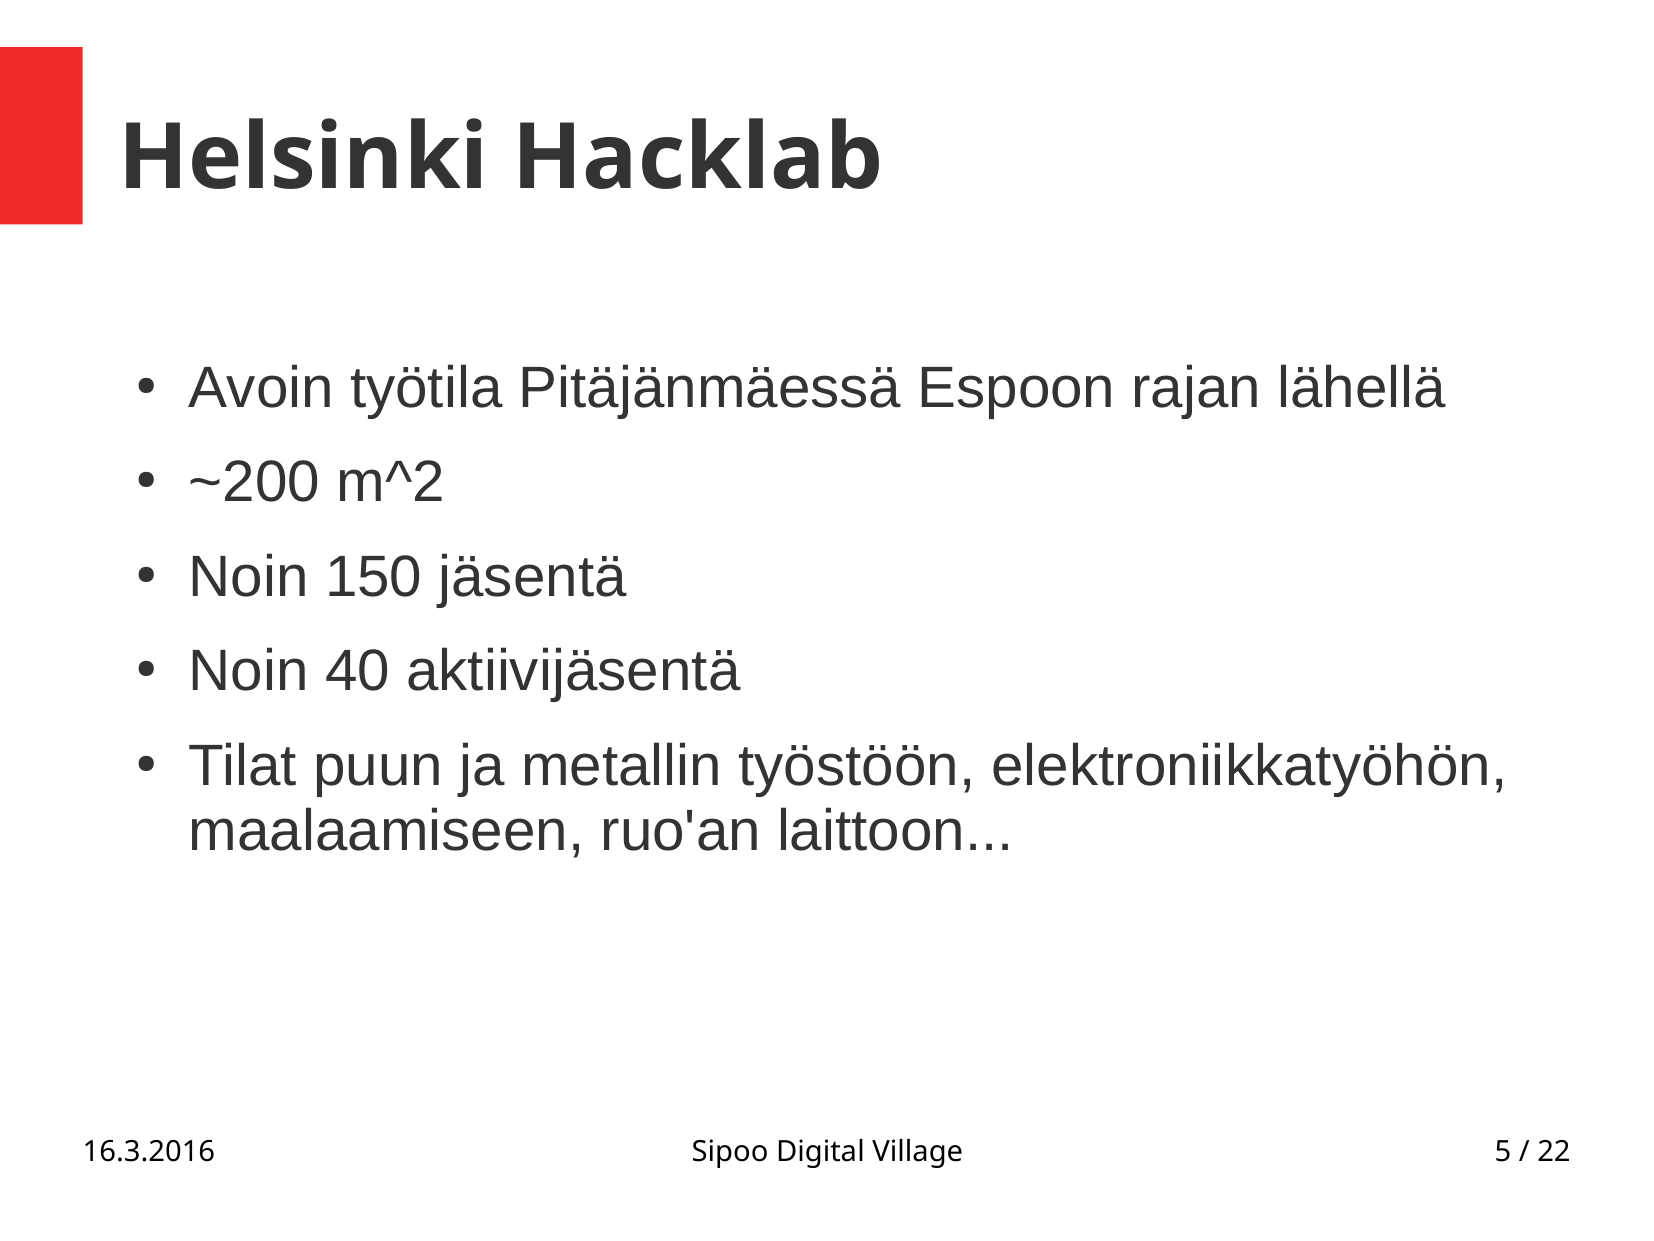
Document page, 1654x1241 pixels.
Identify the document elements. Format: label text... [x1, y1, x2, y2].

list Avoin työtila Pitäjänmäessä Espoon rajan lähellä ~200 m^2 Noin 150 jäsentä Noin 40 aktiivijäsentä Tilat puun ja metallin työstöön, elektroniikkatyöhön, maalaamiseen, ruo'an laittoon... [118, 354, 1536, 1074]
title Helsinki Hacklab [118, 49, 1571, 257]
